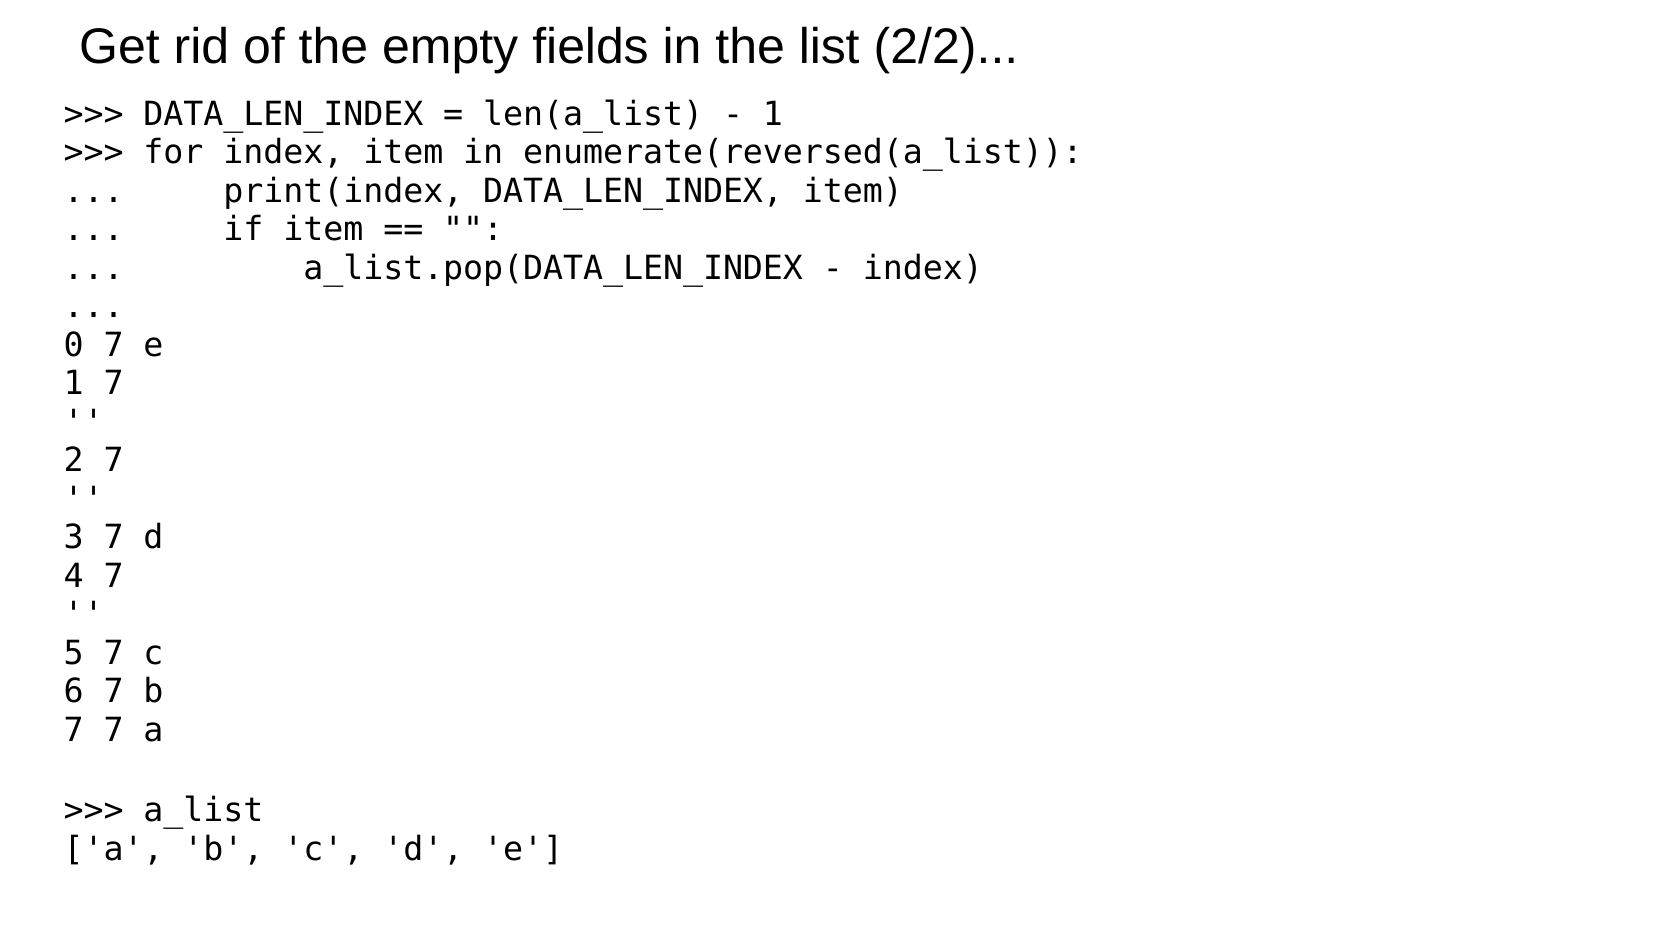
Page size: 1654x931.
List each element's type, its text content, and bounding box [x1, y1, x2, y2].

text_box >>> DATA_LEN_INDEX = len(a_list) - 1 >>> for index, item in enumerate(reversed(a_list)): ... print(index, DATA_LEN_INDEX, item) ... if item == "": ... a_list.pop(DATA_LEN_INDEX - index) ... 0 7 e 1 7 '' 2 7 '' 3 7 d 4 7 '' 5 7 c 6 7 b 7 7 a >>> a_list ['a', 'b', 'c', 'd', 'e'] [48, 86, 1102, 911]
list Get rid of the empty fields in the list (2/2)... [79, 18, 1568, 131]
